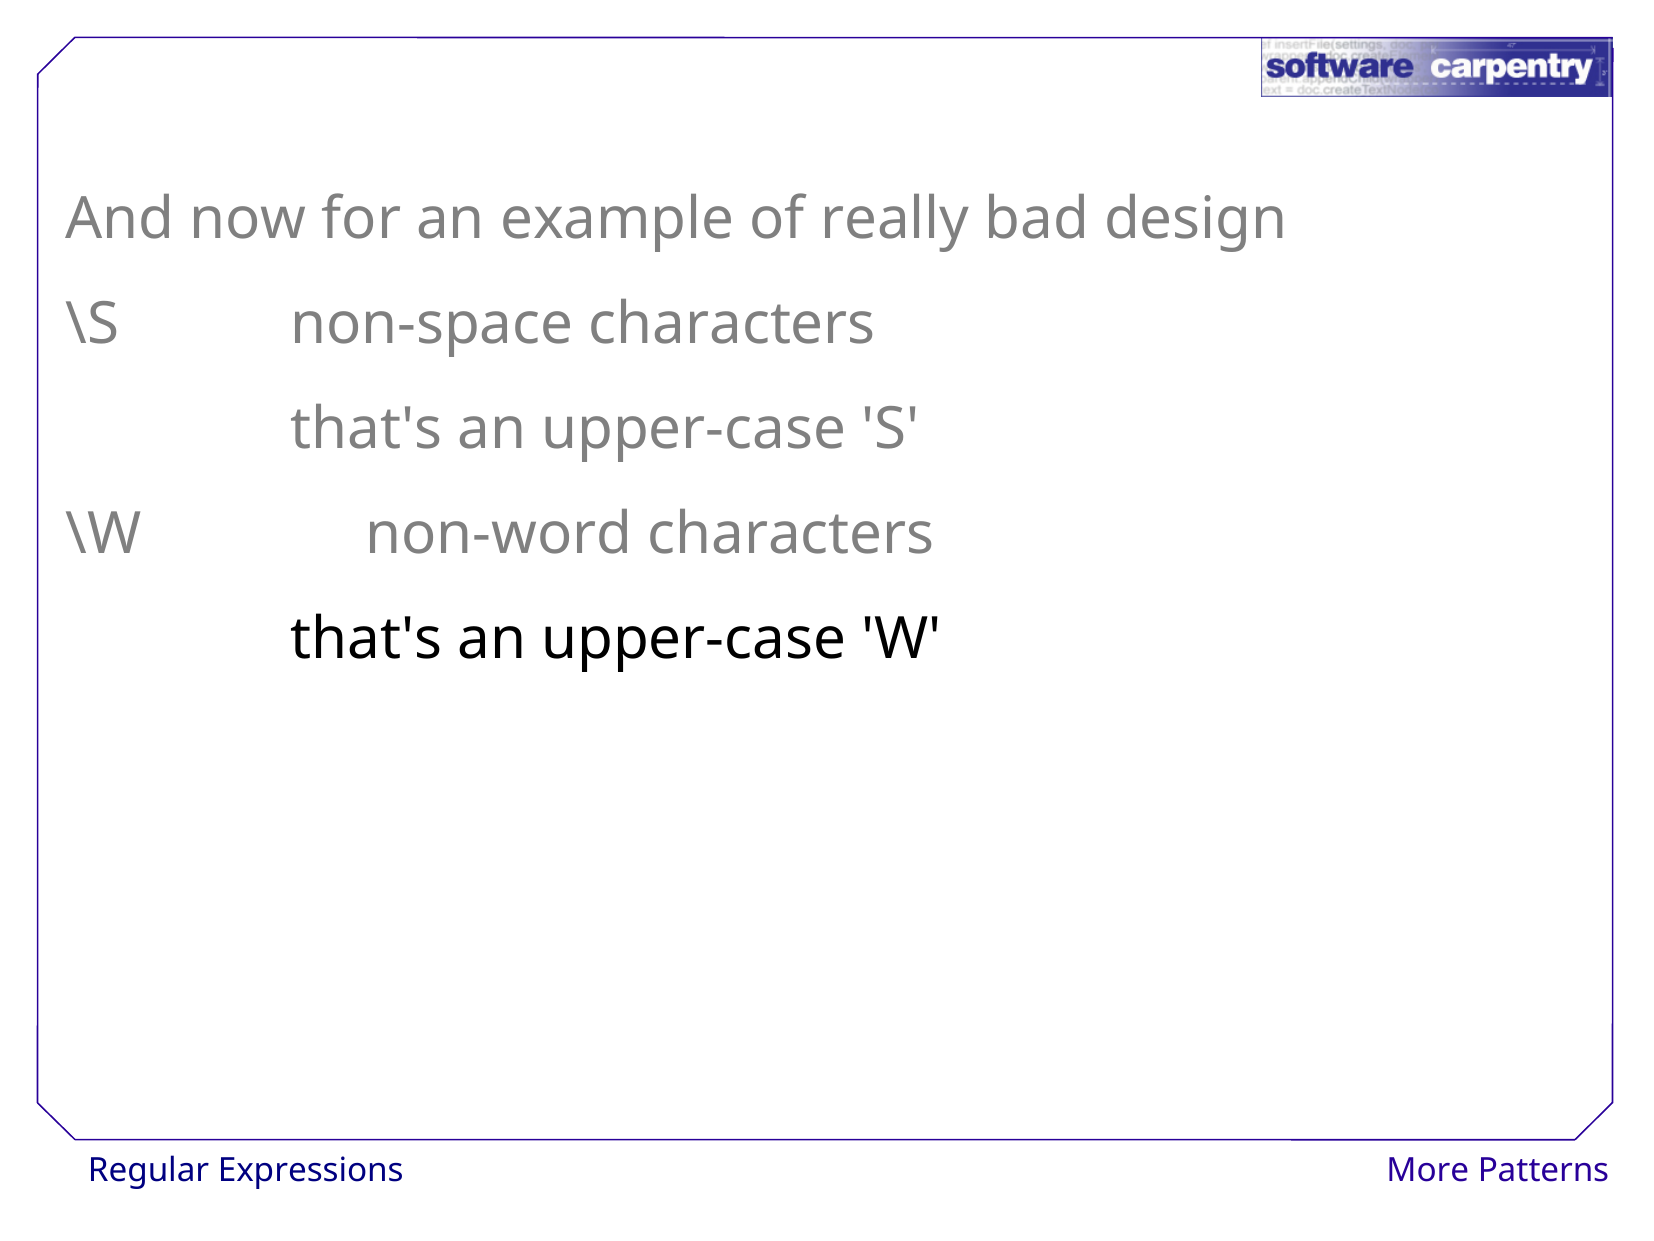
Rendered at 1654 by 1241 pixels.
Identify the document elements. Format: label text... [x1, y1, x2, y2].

text_box And now for an example of really bad design \S non-space characters that's an upper-case 'S' \W non-word characters that's an upper-case 'W' [50, 138, 1453, 679]
picture [1261, 39, 1613, 97]
